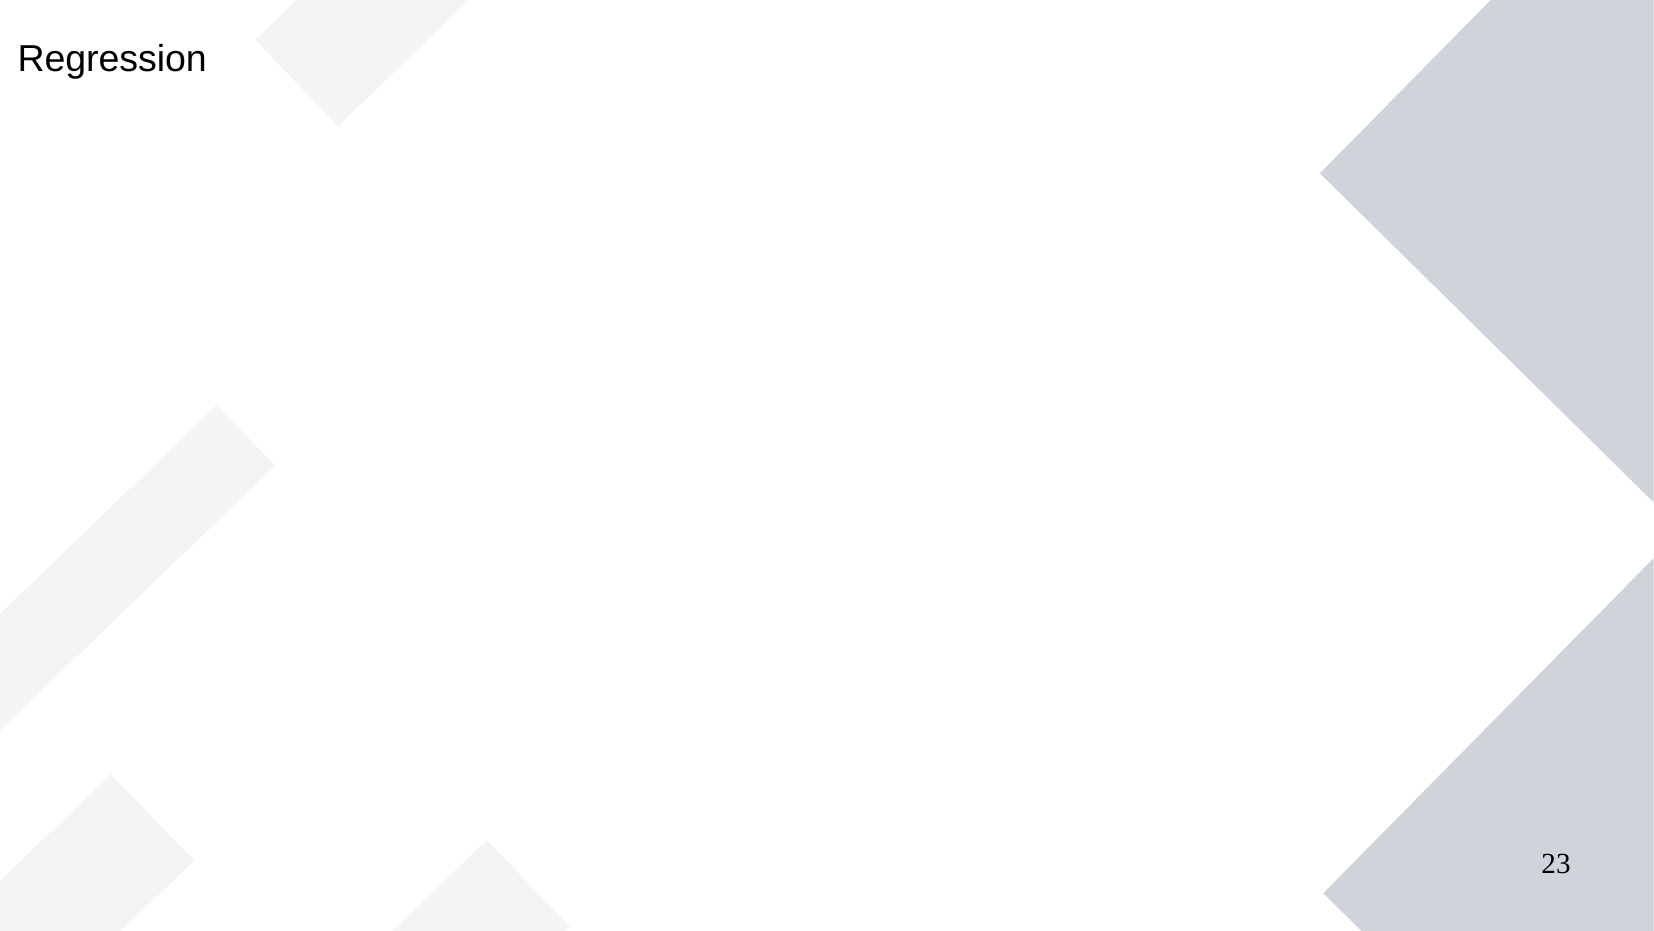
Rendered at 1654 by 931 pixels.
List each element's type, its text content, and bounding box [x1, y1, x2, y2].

title Regression [17, 27, 1506, 89]
